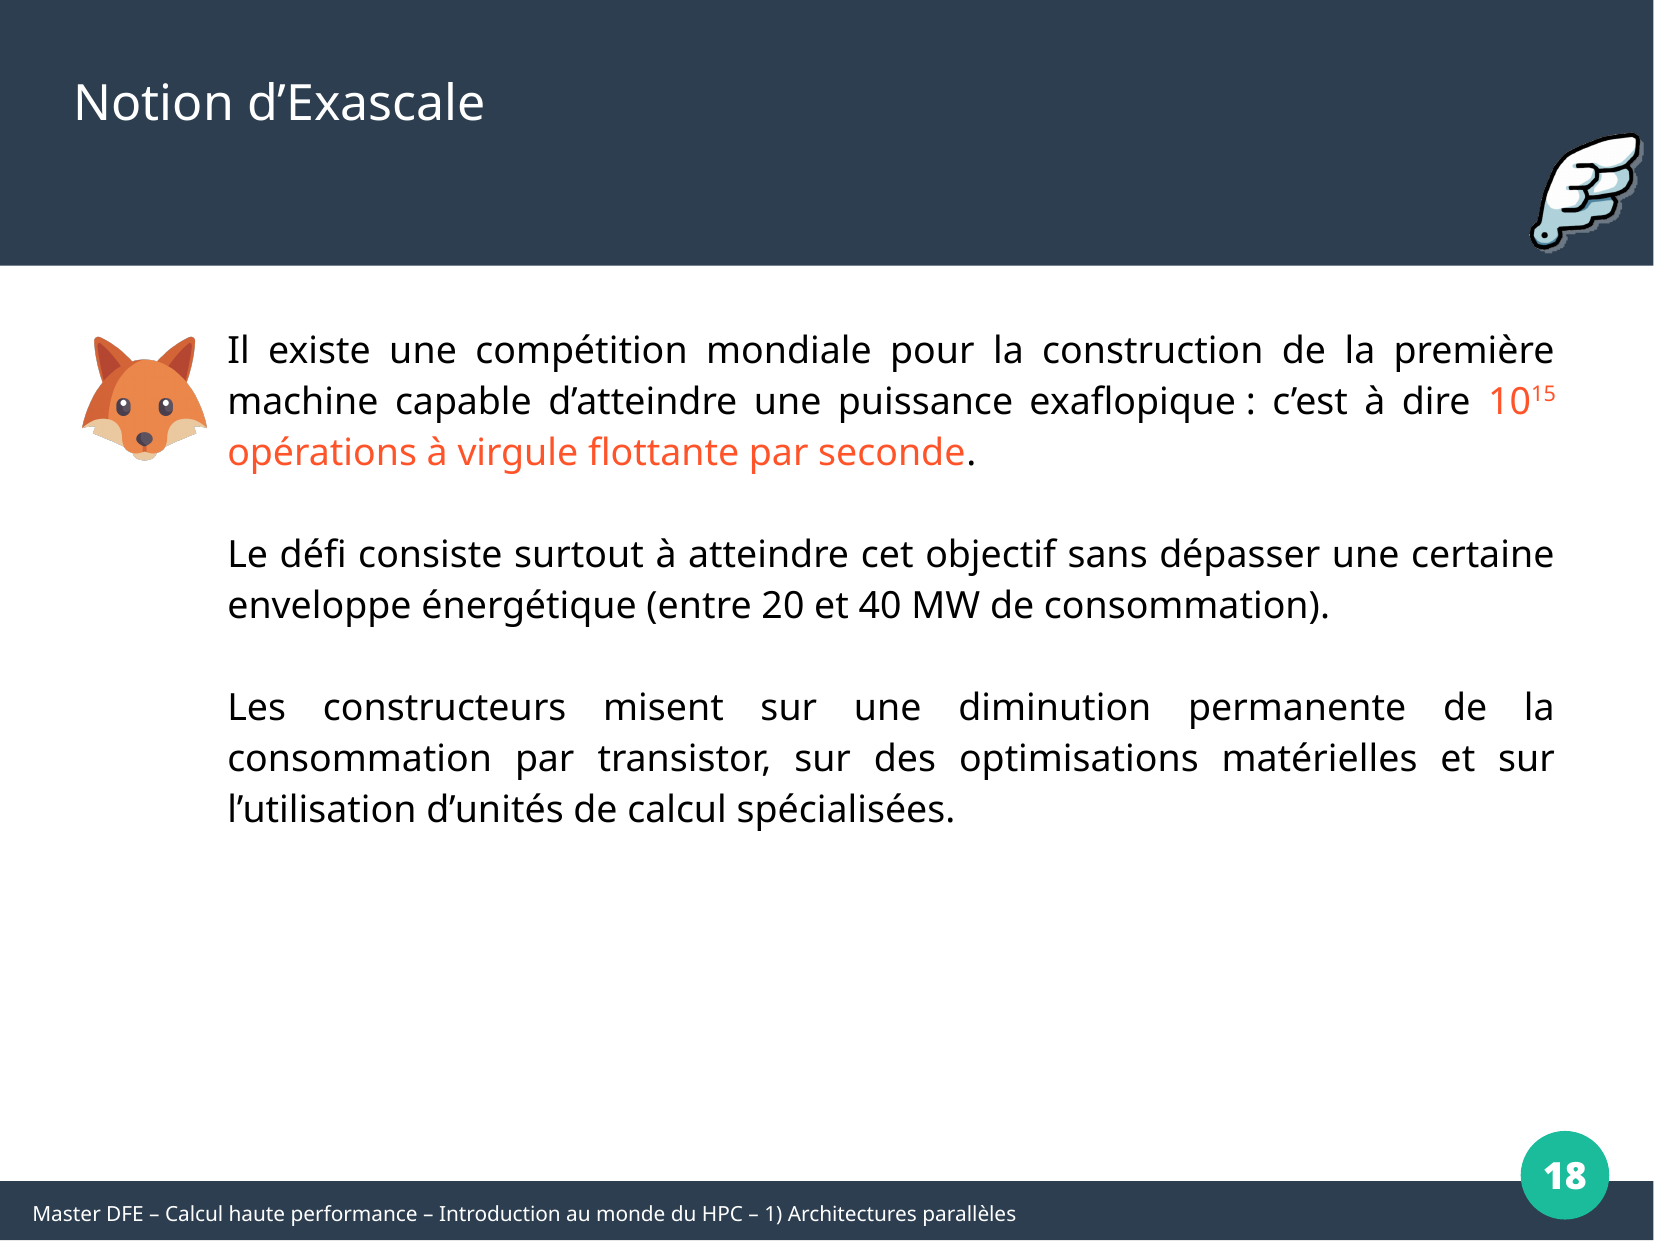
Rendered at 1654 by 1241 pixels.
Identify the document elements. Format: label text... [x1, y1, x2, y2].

picture [82, 336, 207, 461]
picture [1526, 131, 1644, 251]
text_box Master DFE – Calcul haute performance – Introduction au monde du HPC – 1) Architectures parallèles [17, 1191, 1436, 1235]
text_box Notion d’Exascale [59, 59, 1630, 142]
text_box Il existe une compétition mondiale pour la construction de la première machine capable d’atteindre une puissance exaflopique : c’est à dire 1015 opérations à virgule flottante par seconde. Le défi consiste surtout à atteindre cet objectif sans dépasser une certaine enveloppe énergétique (entre 20 et 40 MW de consommation). Les constructeurs misent sur une diminution permanente de la consommation par transistor, sur des optimisations matérielles et sur l’utilisation d’unités de calcul spécialisées. [212, 315, 1571, 839]
